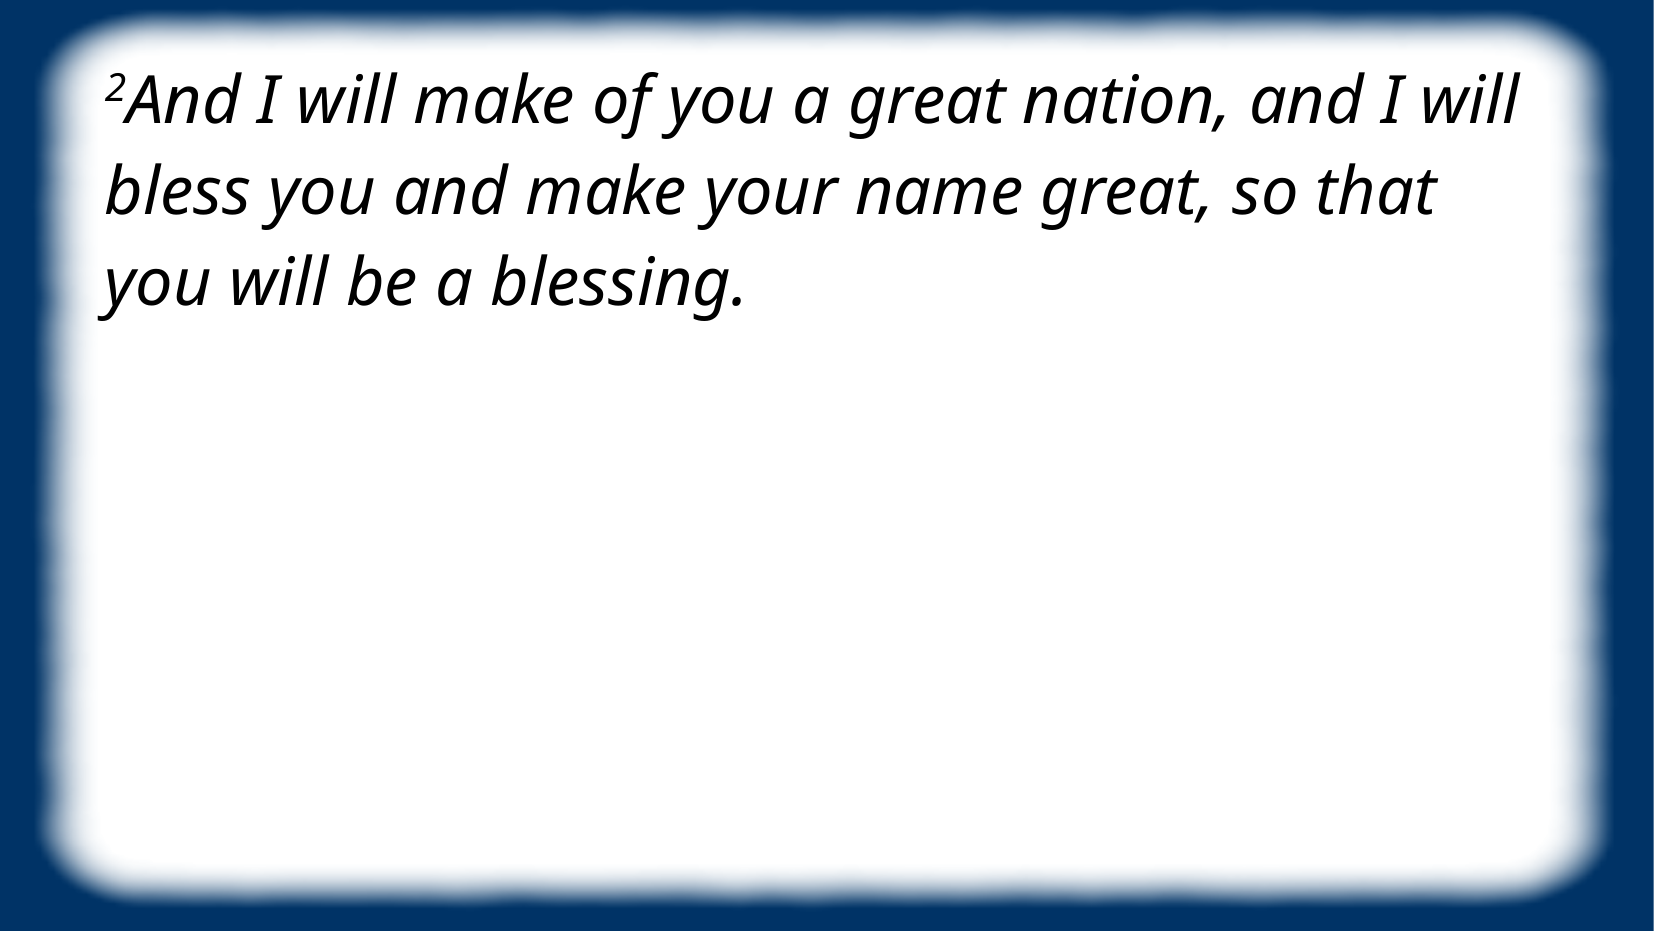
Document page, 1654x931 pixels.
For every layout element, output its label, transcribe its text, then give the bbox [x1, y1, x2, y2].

picture [0, 0, 1654, 931]
text_box 2And I will make of you a great nation, and I will bless you and make your name great, so that you will be a blessing. [90, 45, 1561, 327]
